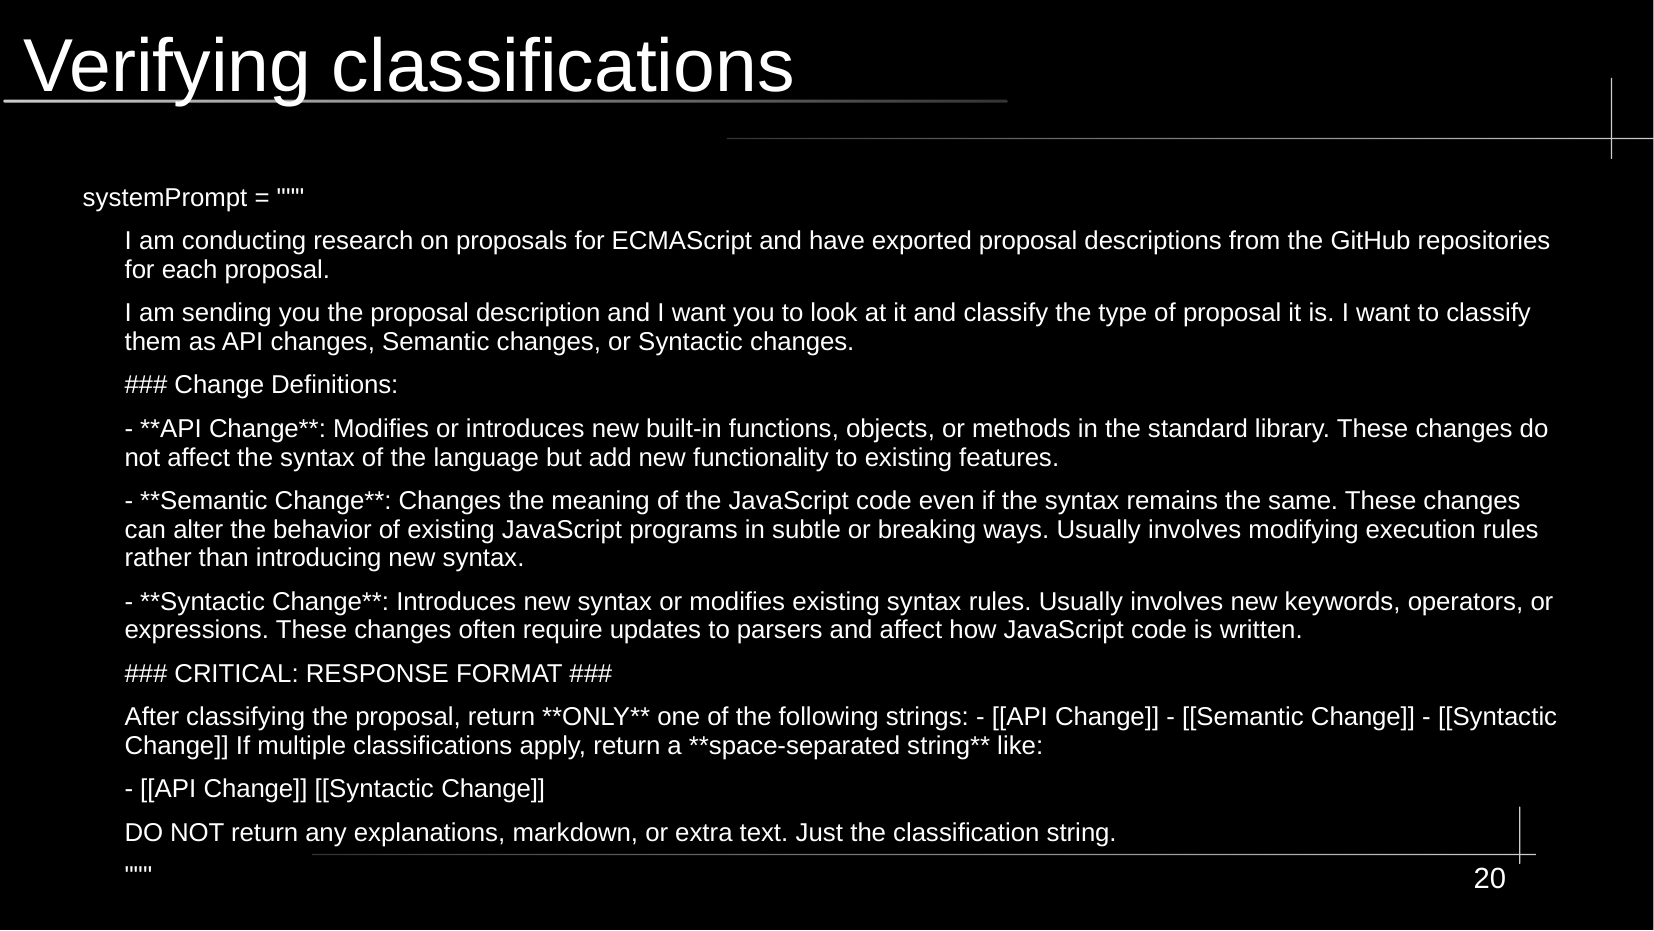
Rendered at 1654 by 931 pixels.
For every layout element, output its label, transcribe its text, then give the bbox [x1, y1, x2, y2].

list systemPrompt = """ I am conducting research on proposals for ECMAScript and have exported proposal descriptions from the GitHub repositories for each proposal. I am sending you the proposal description and I want you to look at it and classify the type of proposal it is. I want to classify them as API changes, Semantic changes, or Syntactic changes. ### Change Definitions: - **API Change**: Modifies or introduces new built-in functions, objects, or methods in the standard library. These changes do not affect the syntax of the language but add new functionality to existing features. - **Semantic Change**: Changes the meaning of the JavaScript code even if the syntax remains the same. These changes can alter the behavior of existing JavaScript programs in subtle or breaking ways. Usually involves modifying execution rules rather than introducing new syntax. - **Syntactic Change**: Introduces new syntax or modifies existing syntax rules. Usually involves new keywords, operators, or expressions. These changes often require updates to parsers and affect how JavaScript code is written. ### CRITICAL: RESPONSE FORMAT ### After classifying the proposal, return **ONLY** one of the following strings: - [[API Change]] - [[Semantic Change]] - [[Syntactic Change]] If multiple classifications apply, return a **space-separated string** like: - [[API Change]] [[Syntactic Change]] DO NOT return any explanations, markdown, or extra text. Just the classification string. """ [82, 183, 1571, 892]
title Verifying classifications [23, 11, 1589, 119]
